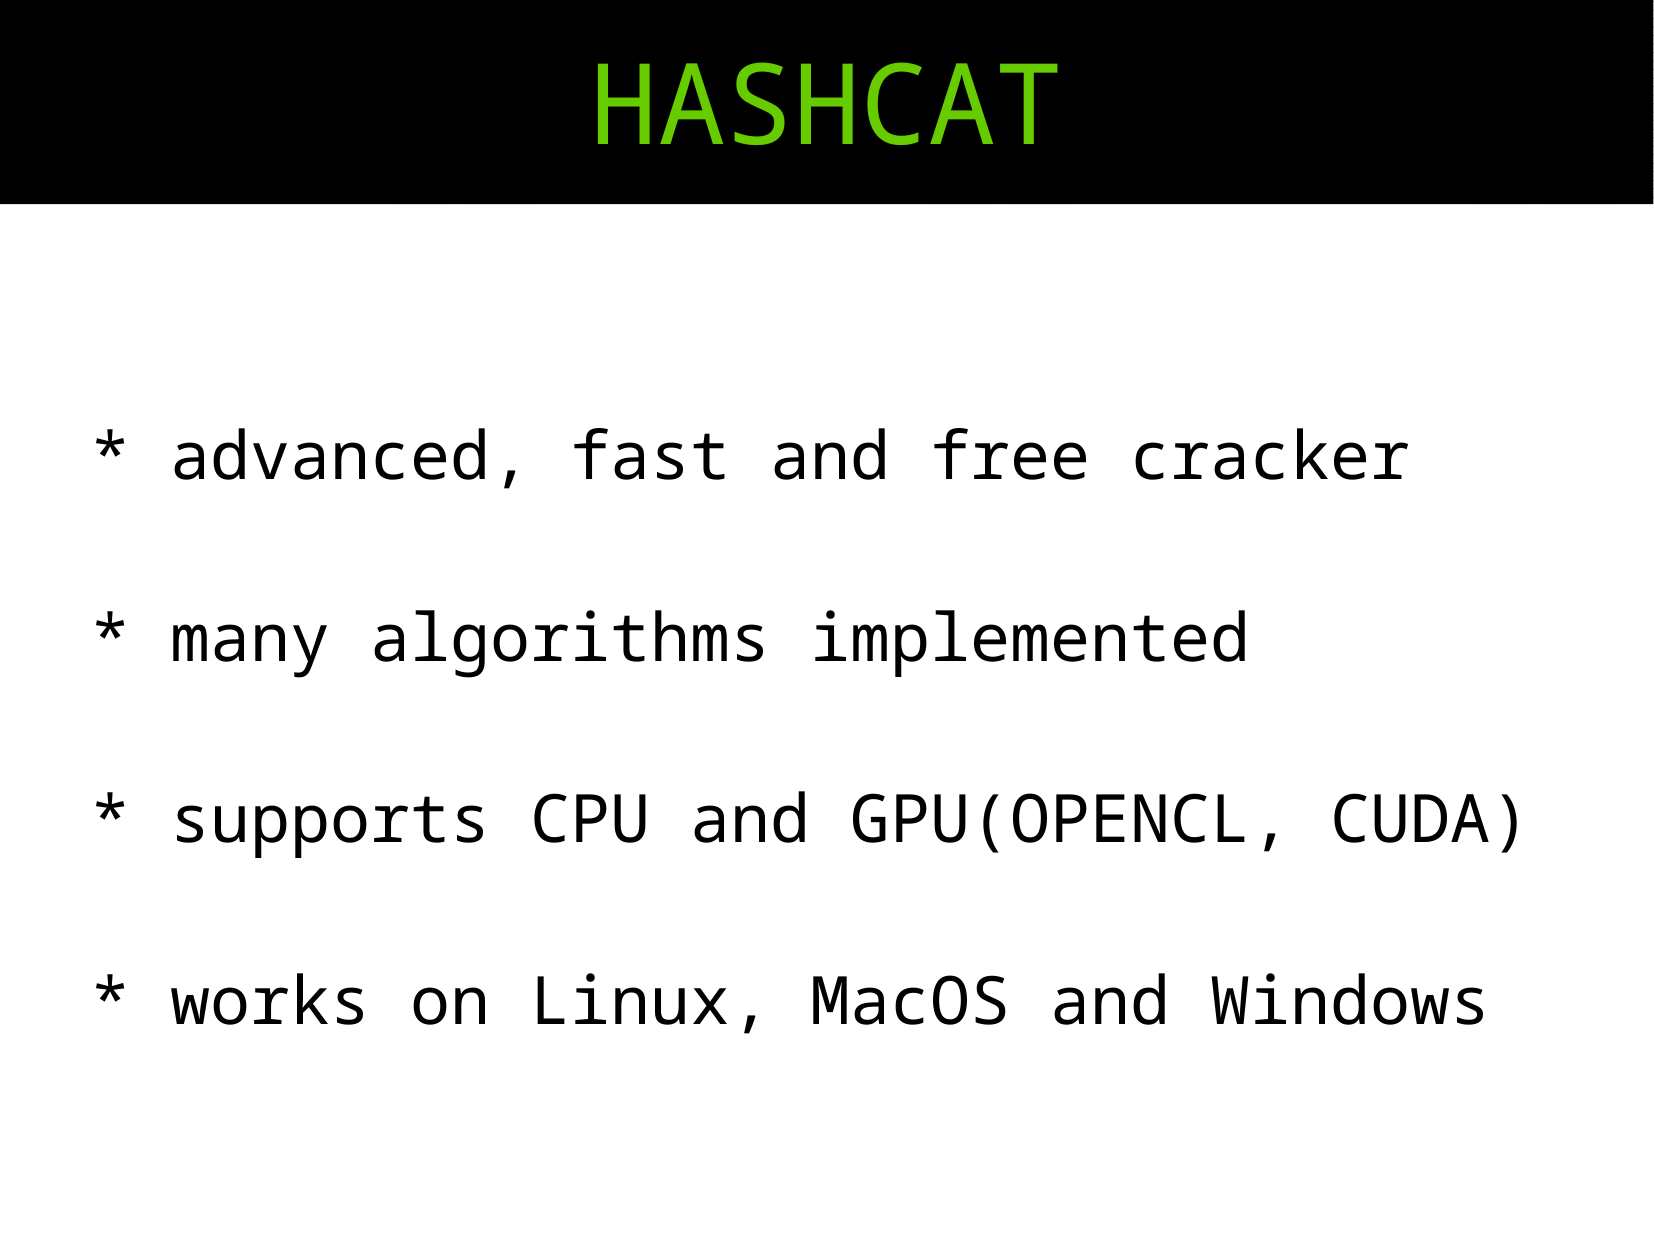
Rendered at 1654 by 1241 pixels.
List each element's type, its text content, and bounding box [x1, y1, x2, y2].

subtitle * advanced, fast and free cracker * many algorithms implemented * supports CPU and GPU(OPENCL, CUDA) * works on Linux, MacOS and Windows [90, 305, 1621, 1146]
title HASHCAT [0, 0, 1654, 205]
